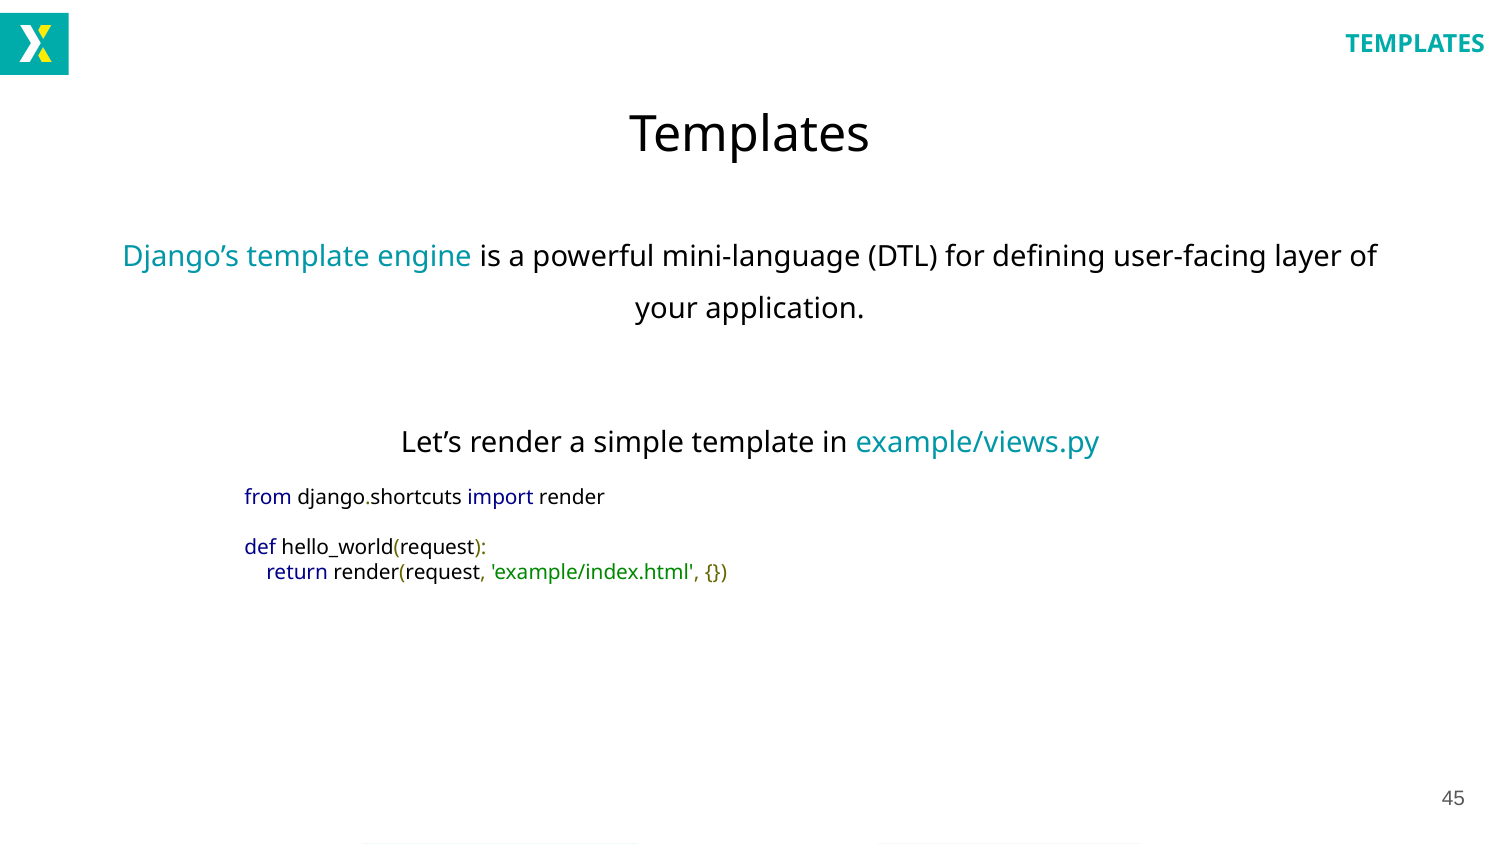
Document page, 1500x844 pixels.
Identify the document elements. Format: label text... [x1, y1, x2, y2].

text_box Django’s template engine is a powerful mini-language (DTL) for defining user-facing layer of your application. [102, 204, 1398, 336]
picture [17, 25, 54, 62]
text_box from django.shortcuts import render def hello_world(request): return render(request, 'example/index.html', {}) [229, 468, 1265, 631]
slide_number <number> [1389, 764, 1480, 830]
text_box Let’s render a simple template in example/views.py [102, 390, 1398, 485]
text_box Templates [115, 86, 1385, 181]
